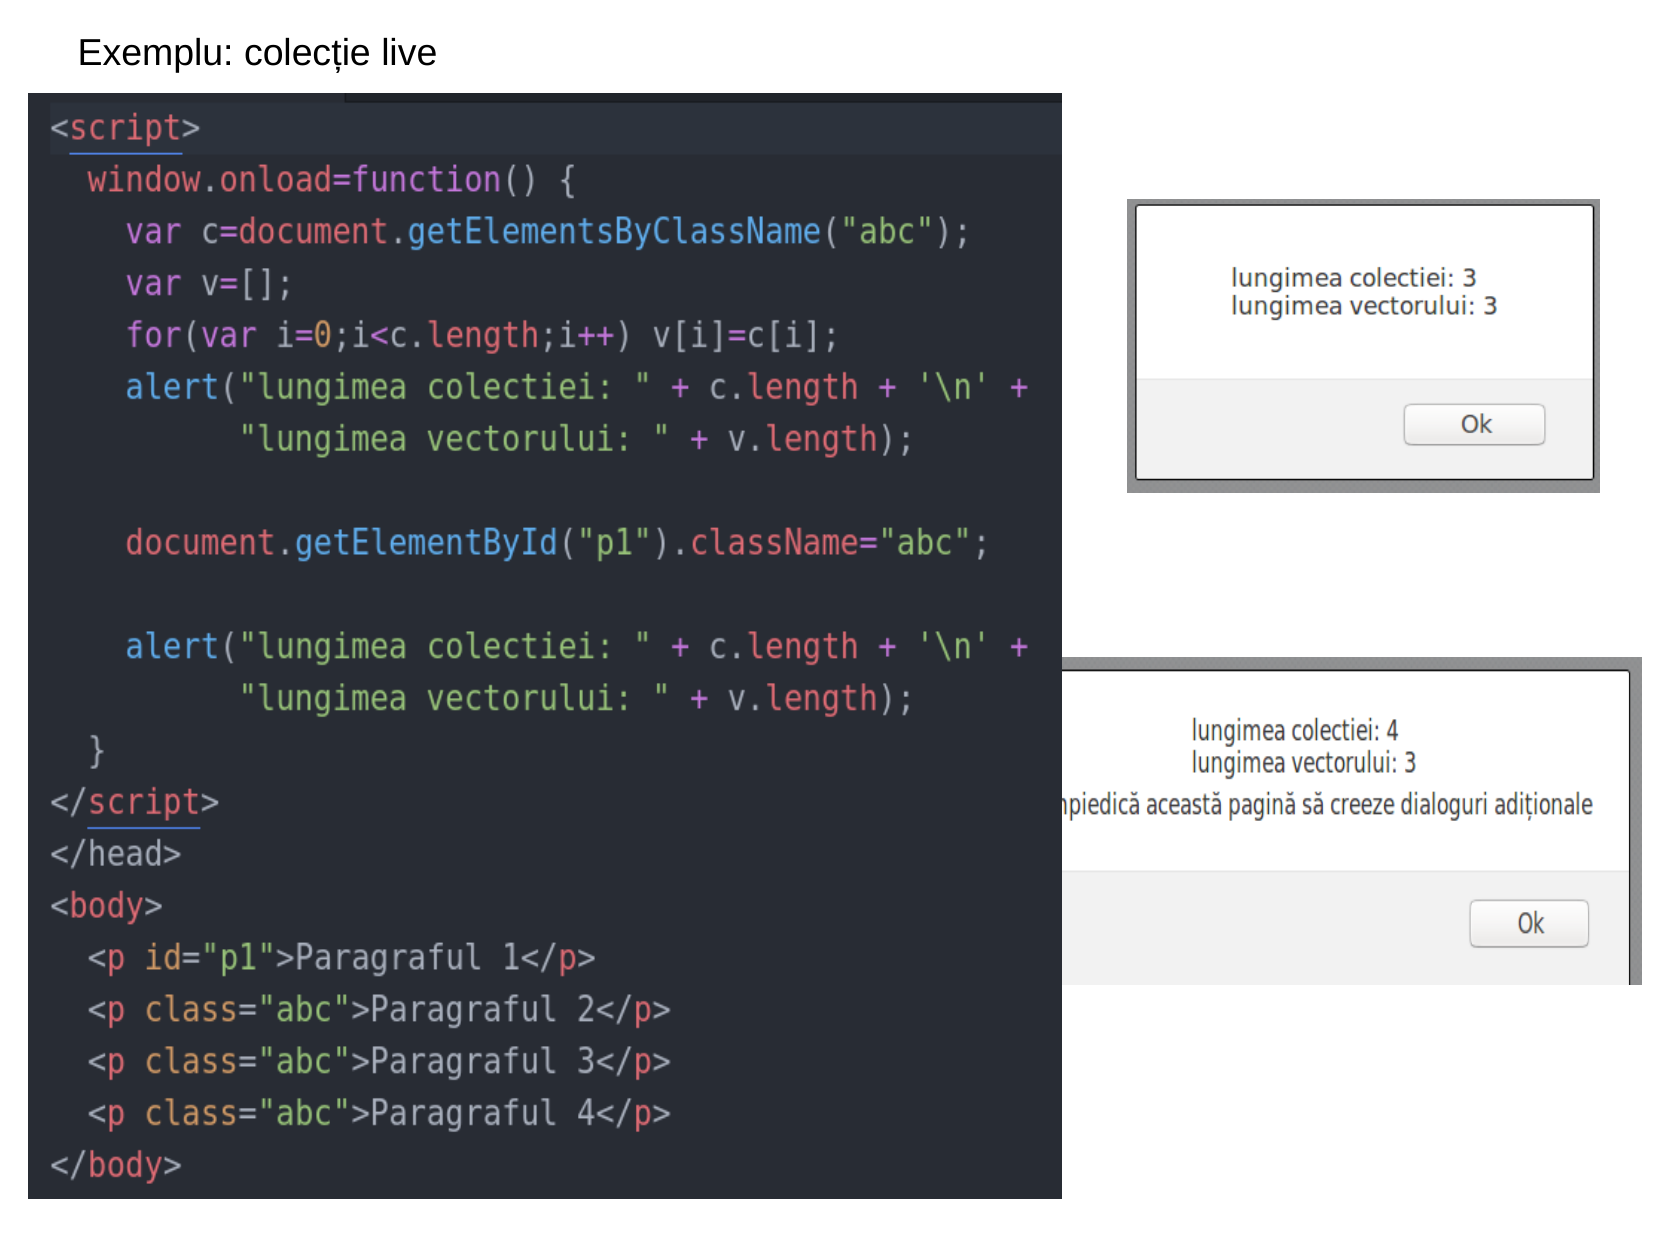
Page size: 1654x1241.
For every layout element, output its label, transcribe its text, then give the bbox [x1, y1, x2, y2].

picture [1127, 199, 1600, 493]
picture [28, 93, 1642, 1199]
text_box Exemplu: colecție live [63, 24, 453, 81]
